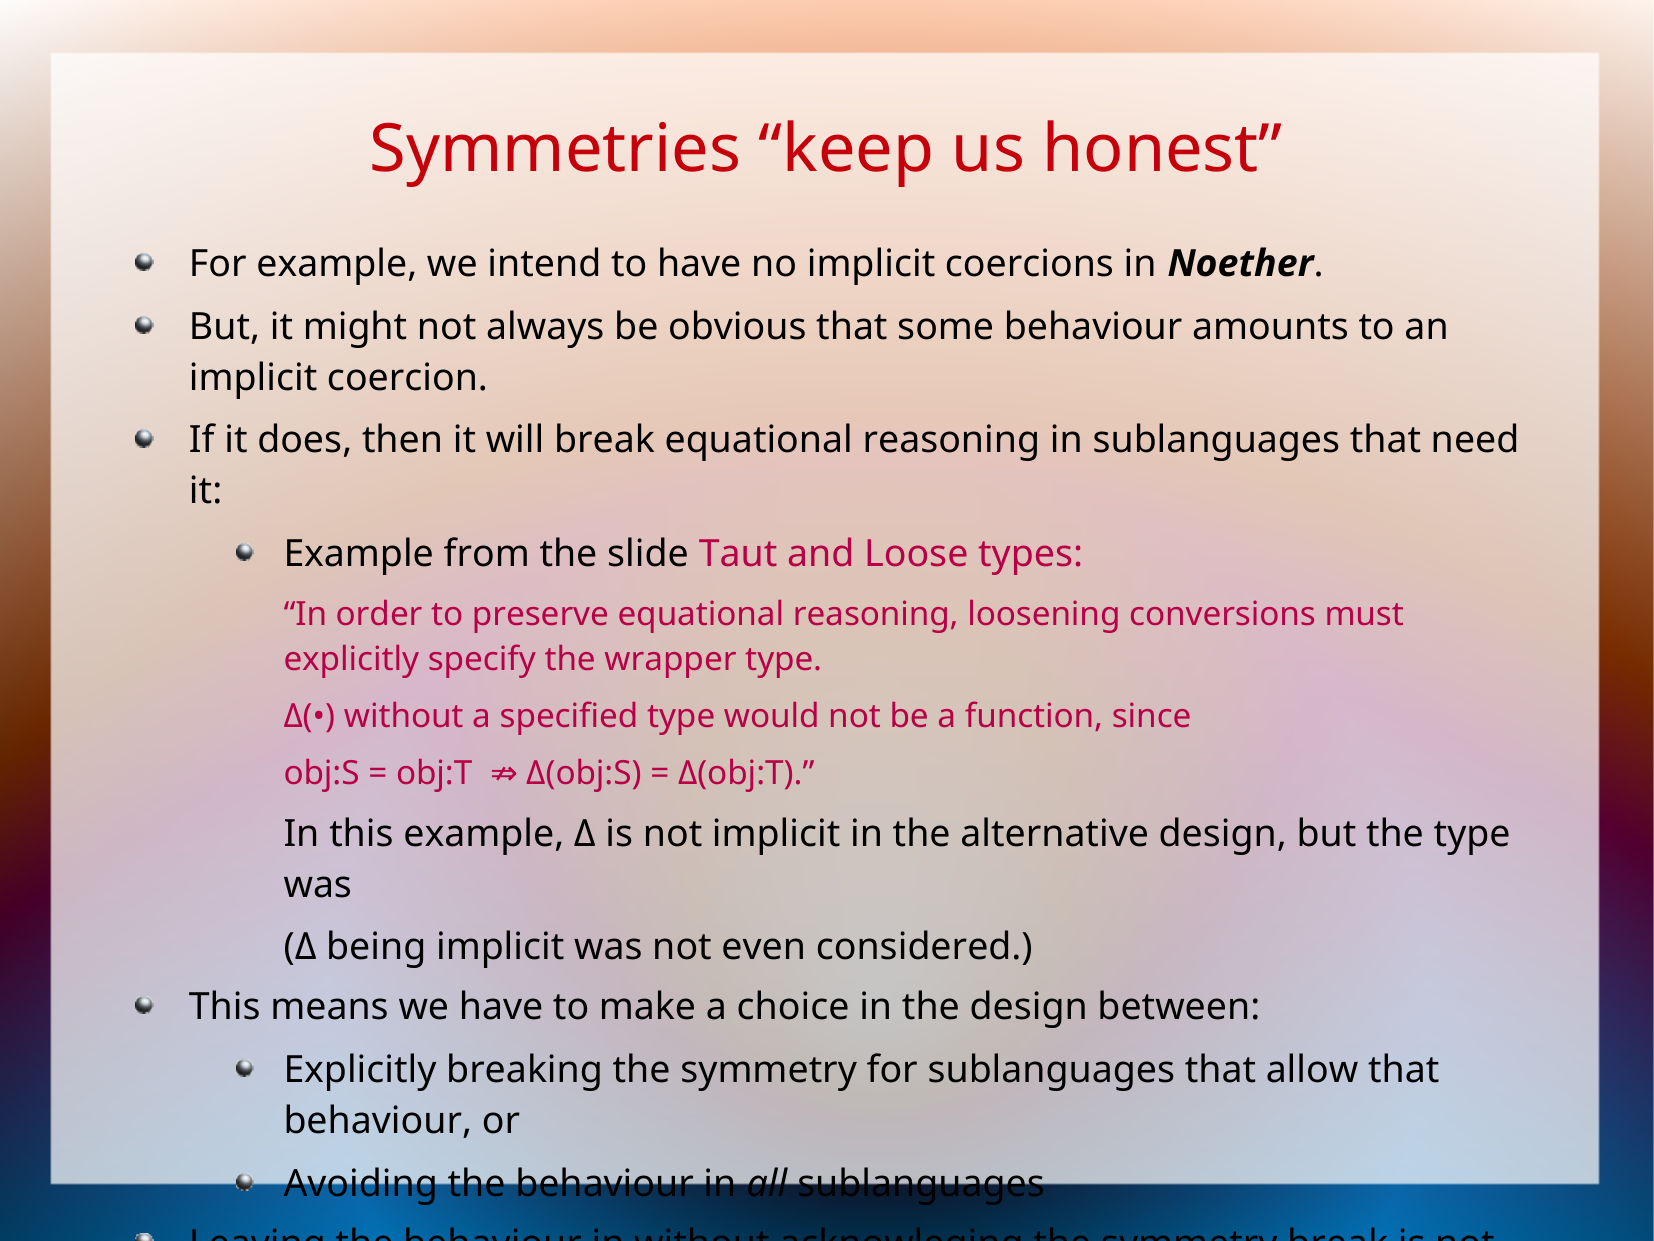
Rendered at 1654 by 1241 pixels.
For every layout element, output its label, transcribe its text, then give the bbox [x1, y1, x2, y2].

list For example, we intend to have no implicit coercions in Noether. But, it might not always be obvious that some behaviour amounts to an implicit coercion. If it does, then it will break equational reasoning in sublanguages that need it: Example from the slide Taut and Loose types: “In order to preserve equational reasoning, loosening conversions must explicitly specify the wrapper type. Δ(•) without a specified type would not be a function, since obj:S = obj:T ⇏ Δ(obj:S) = Δ(obj:T).” In this example, Δ is not implicit in the alternative design, but the type was (Δ being implicit was not even considered.) This means we have to make a choice in the design between: Explicitly breaking the symmetry for sublanguages that allow that behaviour, or Avoiding the behaviour in all sublanguages Leaving the behaviour in without acknowleging the symmetry break is not an option. [118, 236, 1536, 1103]
title Symmetries “keep us honest” [82, 55, 1571, 237]
picture [0, 0, 1654, 1241]
